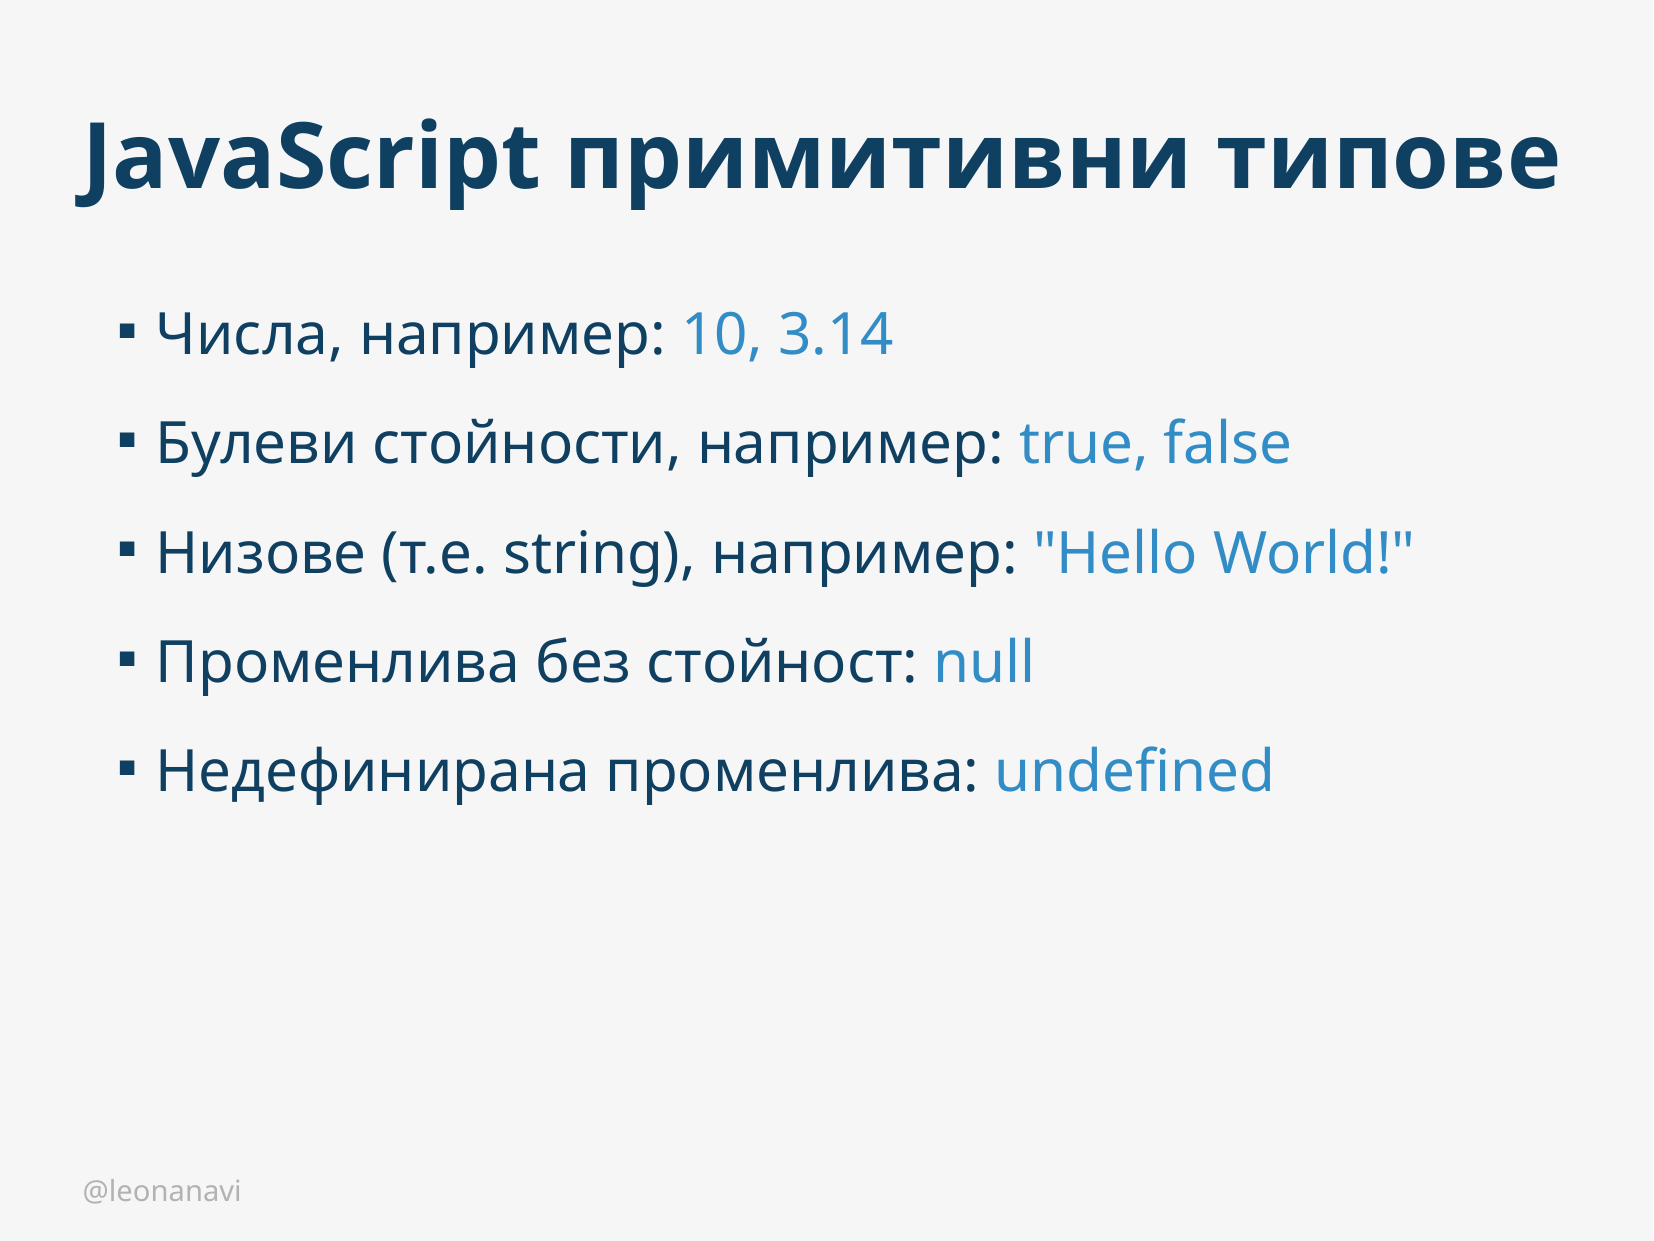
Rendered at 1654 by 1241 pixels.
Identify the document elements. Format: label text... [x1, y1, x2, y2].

title JavaScript примитивни типове [82, 49, 1571, 257]
text_box Числа, например: 10, 3.14 Булеви стойности, например: true, false Низове (т.е. string), например: "Hello World!" Променлива без стойност: null Недефинирана променлива: undefined [105, 285, 1621, 1219]
